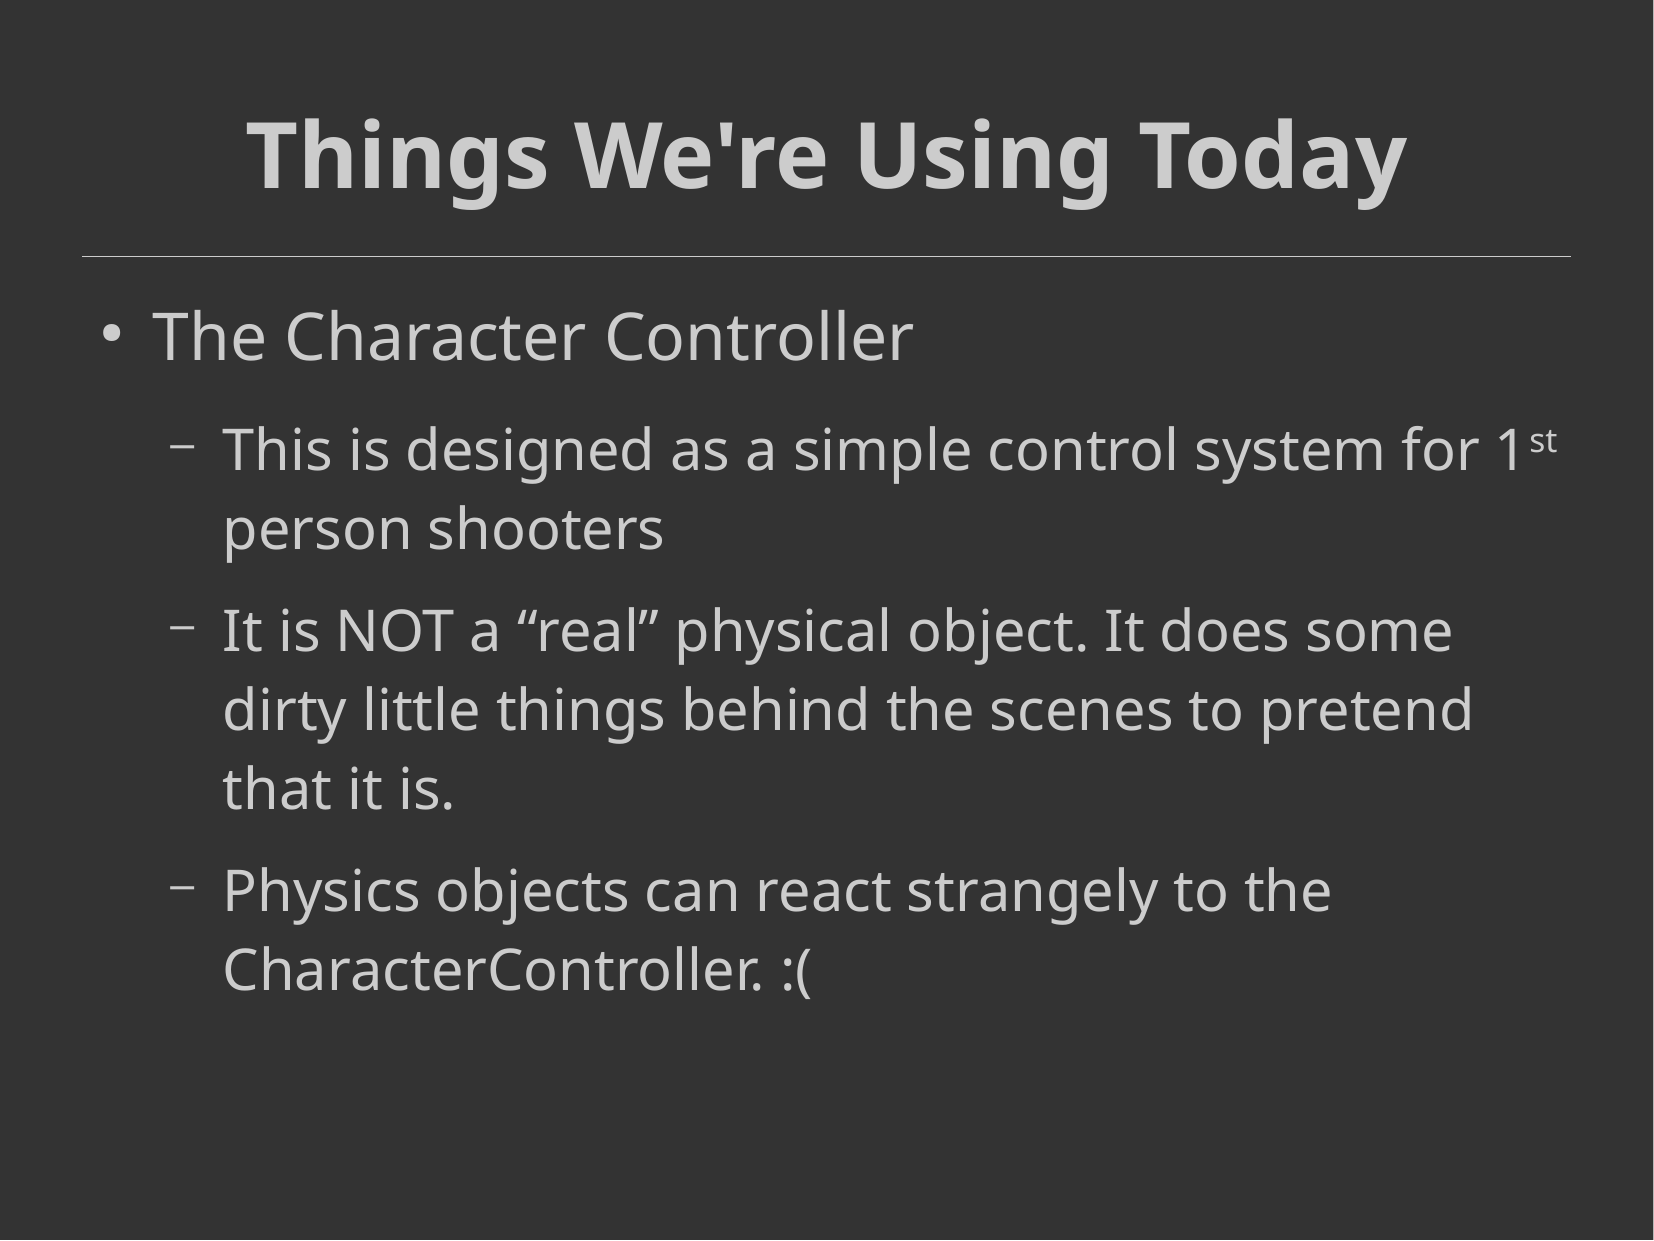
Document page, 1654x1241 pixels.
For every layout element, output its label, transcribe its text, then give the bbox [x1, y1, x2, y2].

title Things We're Using Today [82, 49, 1571, 257]
list The Character Controller This is designed as a simple control system for 1st person shooters It is NOT a “real” physical object. It does some dirty little things behind the scenes to pretend that it is. Physics objects can react strangely to the CharacterController. :( [82, 290, 1571, 1010]
